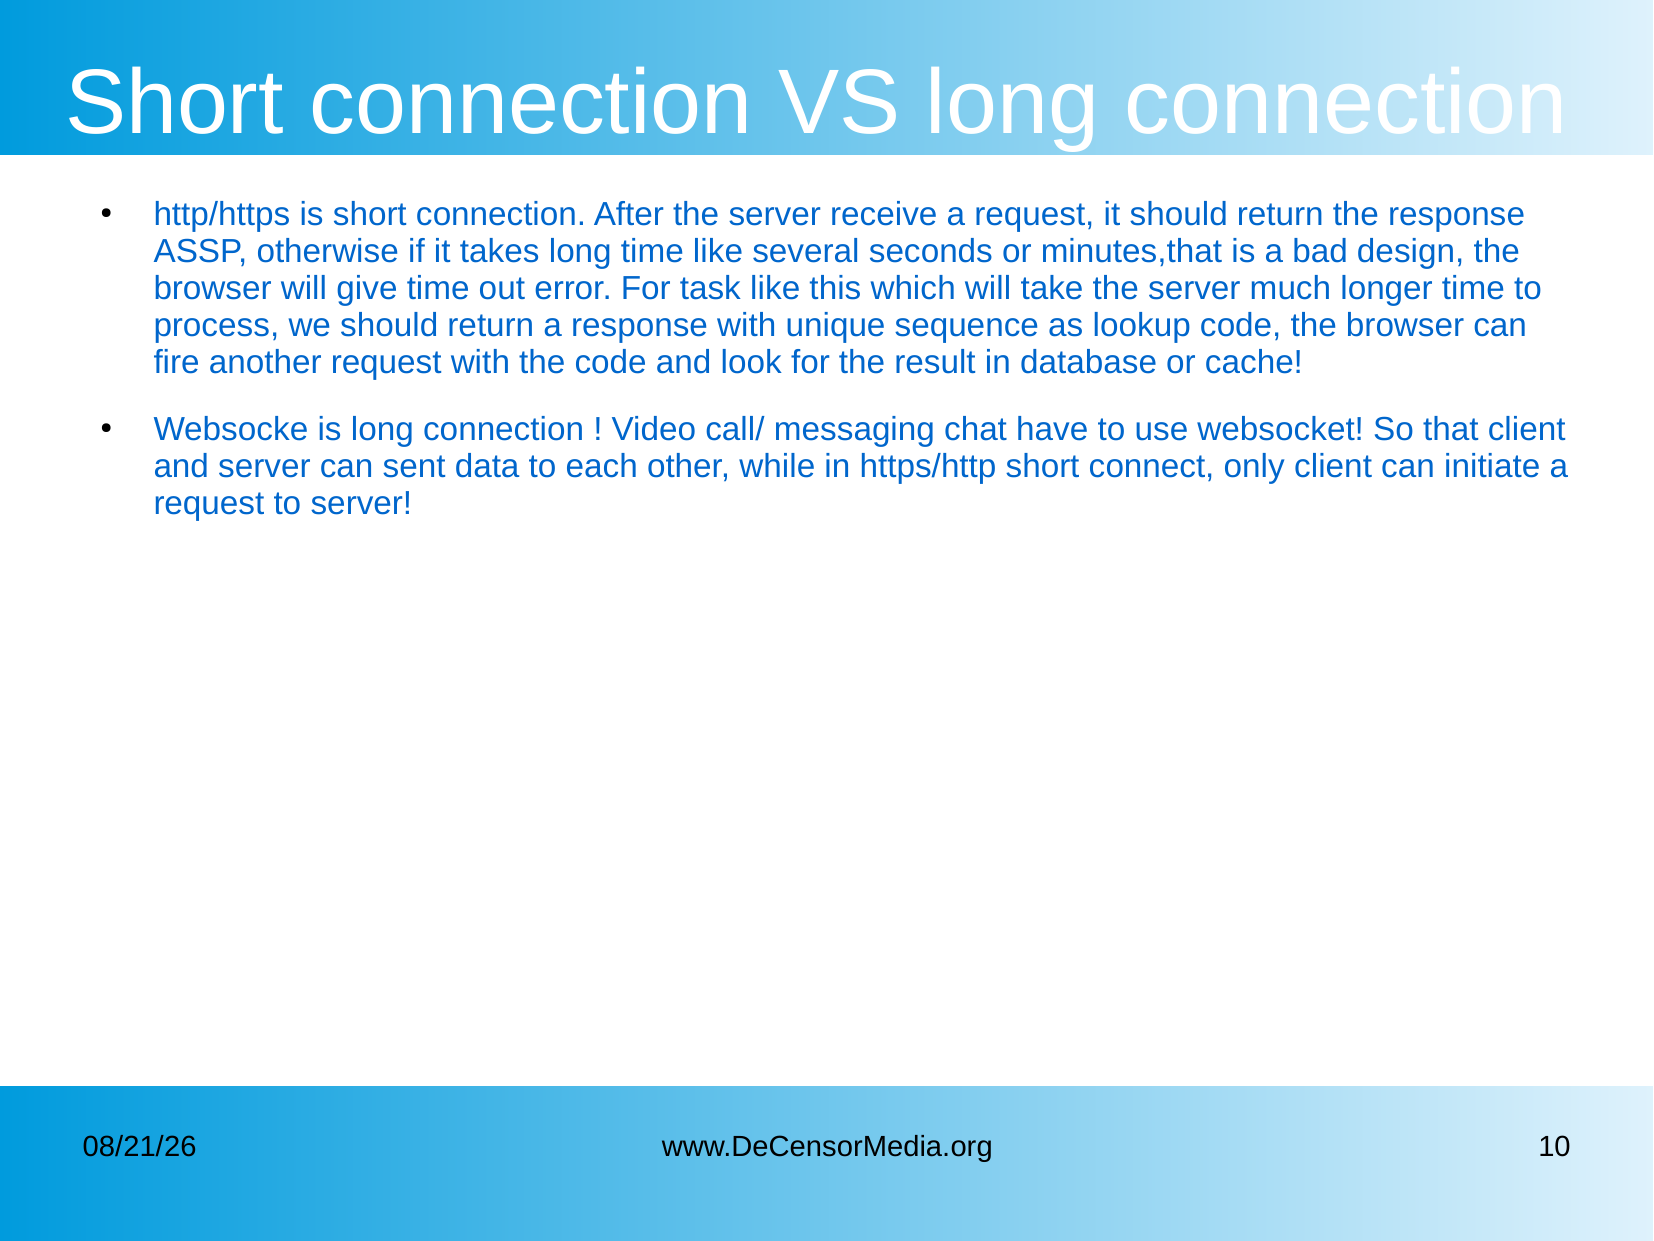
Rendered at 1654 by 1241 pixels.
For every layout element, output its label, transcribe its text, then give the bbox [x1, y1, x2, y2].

list http/https is short connection. After the server receive a request, it should return the response ASSP, otherwise if it takes long time like several seconds or minutes,that is a bad design, the browser will give time out error. For task like this which will take the server much longer time to process, we should return a response with unique sequence as lookup code, the browser can fire another request with the code and look for the result in database or cache! Websocke is long connection ! Video call/ messaging chat have to use websocket! So that client and server can sent data to each other, while in https/http short connect, only client can initiate a request to server! [82, 195, 1571, 916]
title Short connection VS long connection [0, 0, 1636, 205]
